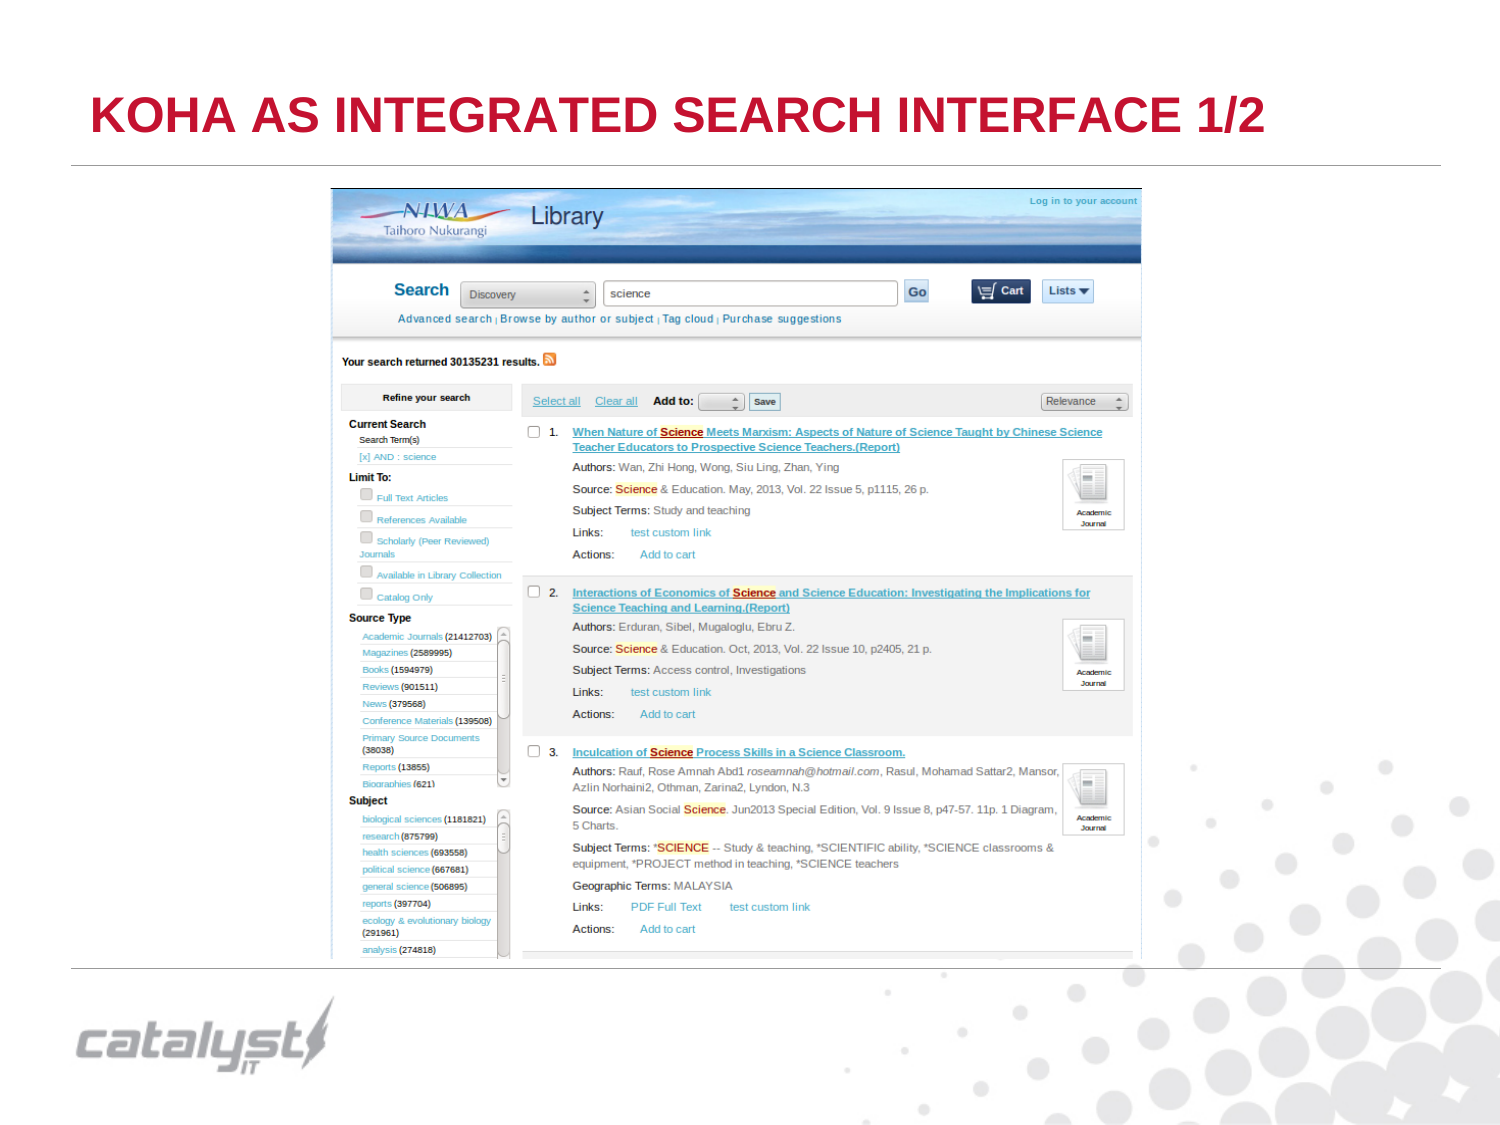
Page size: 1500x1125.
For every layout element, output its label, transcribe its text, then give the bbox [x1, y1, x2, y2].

picture [0, 0, 1500, 1125]
title KOHA AS INTEGRATED SEARCH INTERFACE 1/2 [75, 59, 1425, 166]
